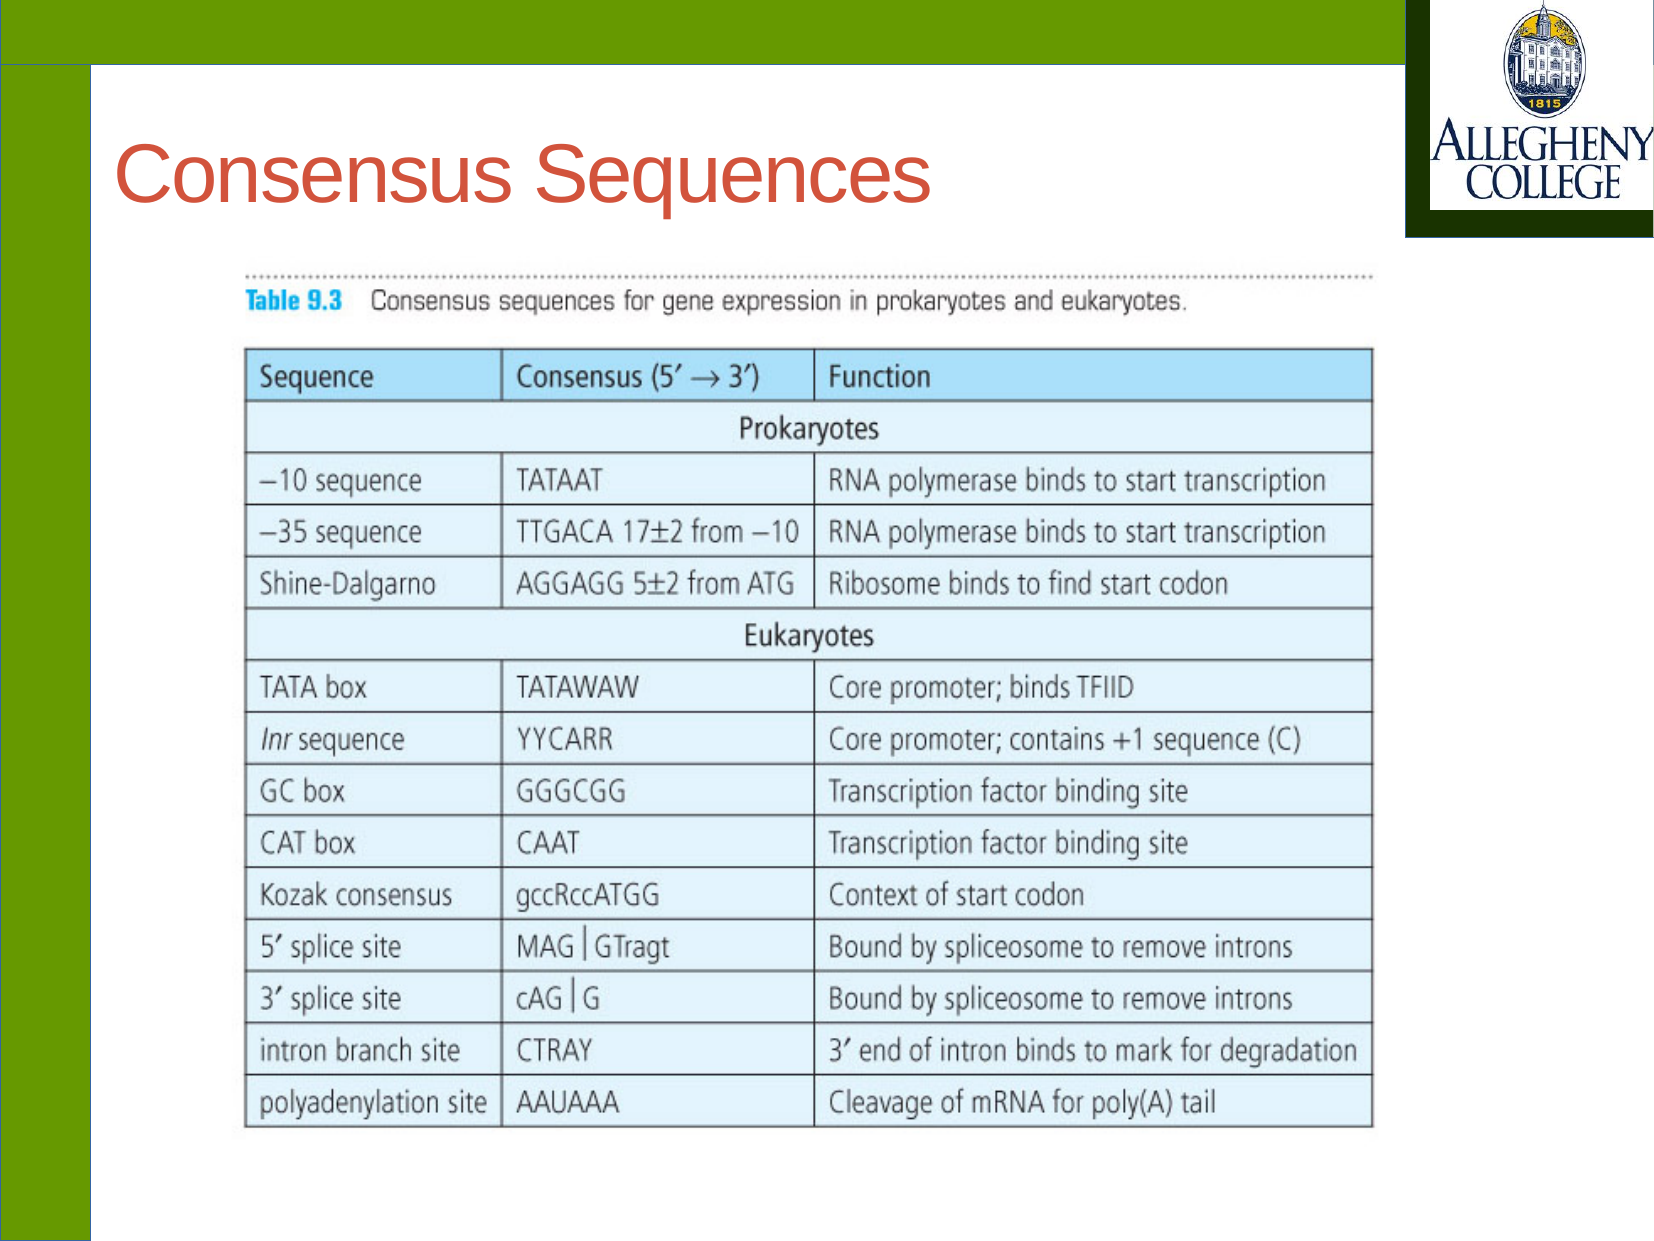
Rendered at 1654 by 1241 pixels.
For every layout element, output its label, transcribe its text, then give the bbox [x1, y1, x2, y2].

text_box [0, 0, 1430, 1241]
picture [1430, 0, 1654, 210]
title Consensus Sequences [98, 87, 1449, 251]
text_box [1449, 210, 1654, 238]
picture [51, 256, 1558, 1150]
